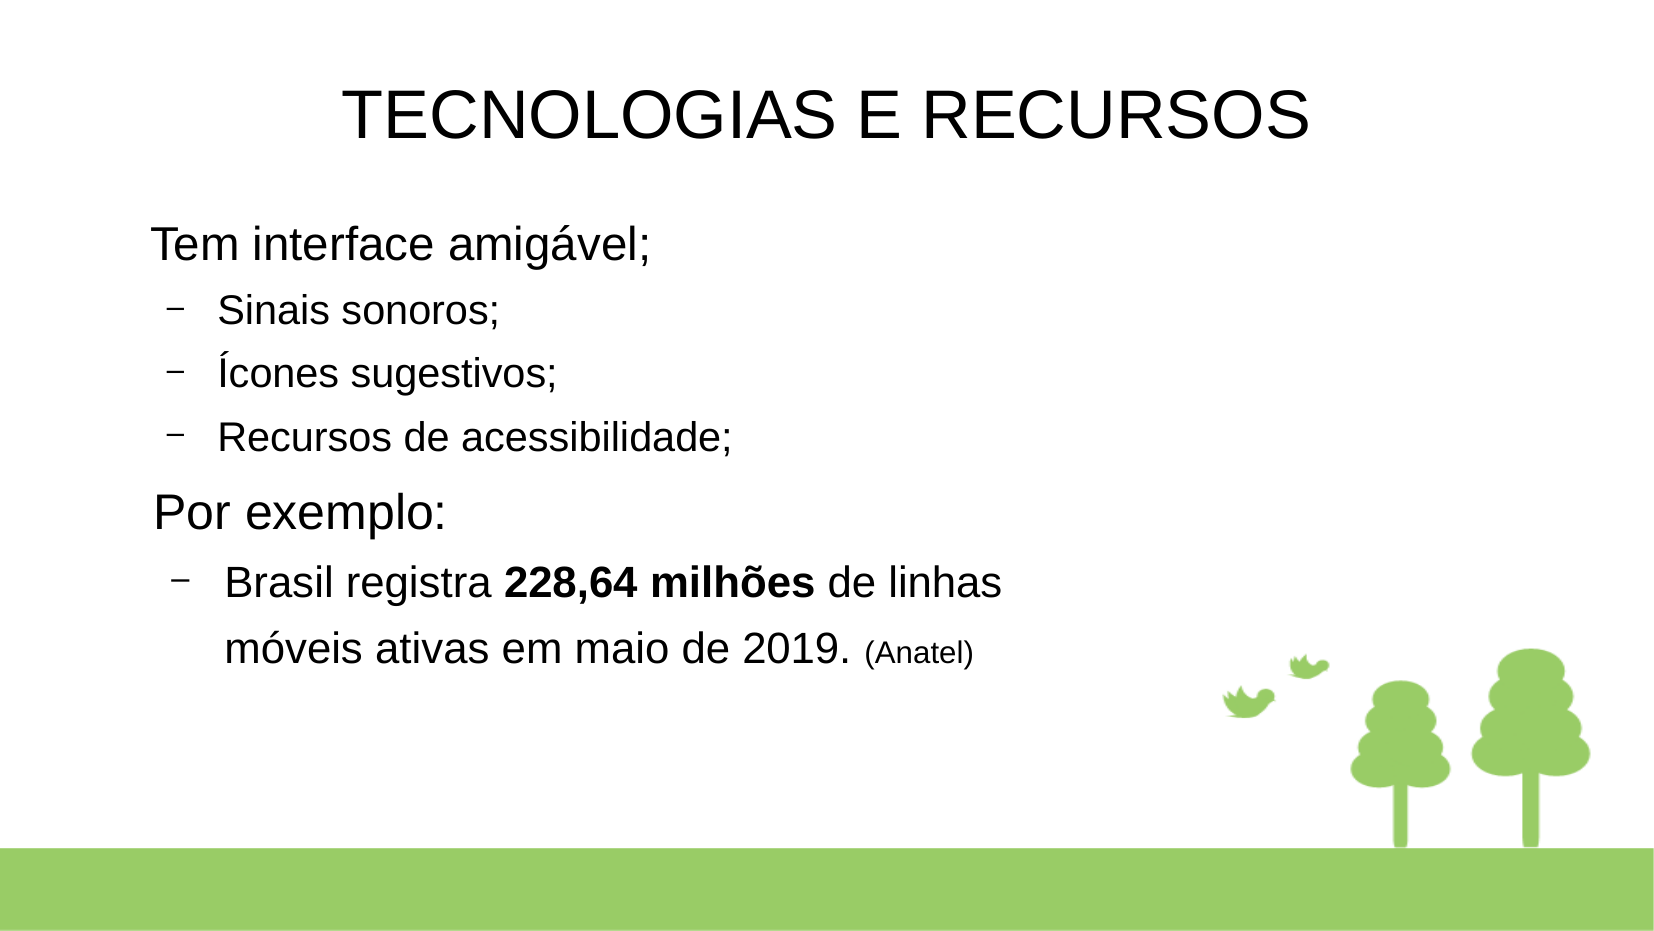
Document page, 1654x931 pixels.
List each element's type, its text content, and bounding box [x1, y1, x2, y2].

title TECNOLOGIAS E RECURSOS [82, 37, 1571, 193]
list Tem interface amigável; Sinais sonoros; Ícones sugestivos; Recursos de acessibilidade; [82, 217, 1571, 461]
picture [0, 0, 1654, 931]
list Por exemplo: Brasil registra 228,64 milhões de linhas móveis ativas em maio de 2019. (Anatel) [82, 484, 1571, 728]
